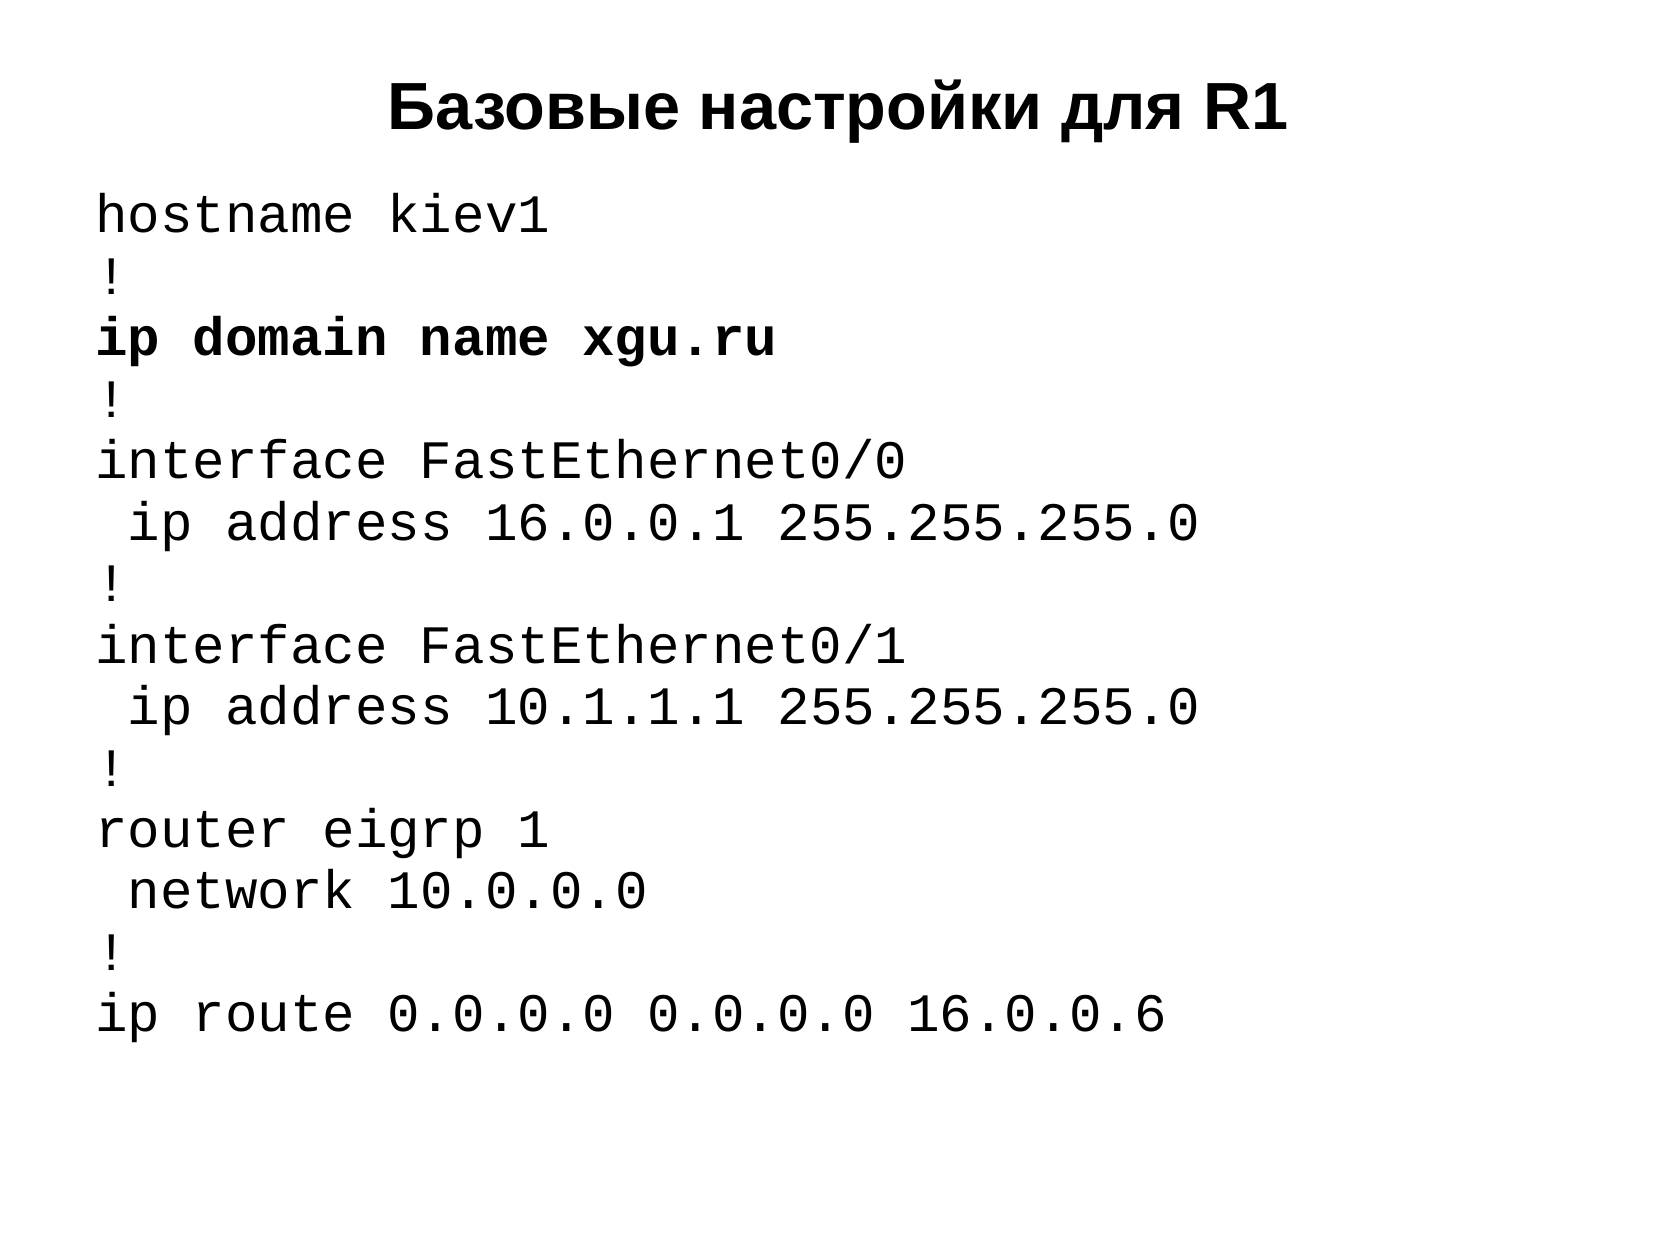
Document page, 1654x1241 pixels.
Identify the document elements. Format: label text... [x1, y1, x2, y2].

text_box Базовые настройки для R1 [64, 37, 1613, 151]
list hostname kiev1 ! ip domain name xgu.ru ! interface FastEthernet0/0 ip address 16.0.0.1 255.255.255.0 ! interface FastEthernet0/1 ip address 10.1.1.1 255.255.255.0 ! router eigrp 1 network 10.0.0.0 ! ip route 0.0.0.0 0.0.0.0 16.0.0.6 [95, 187, 1538, 1208]
